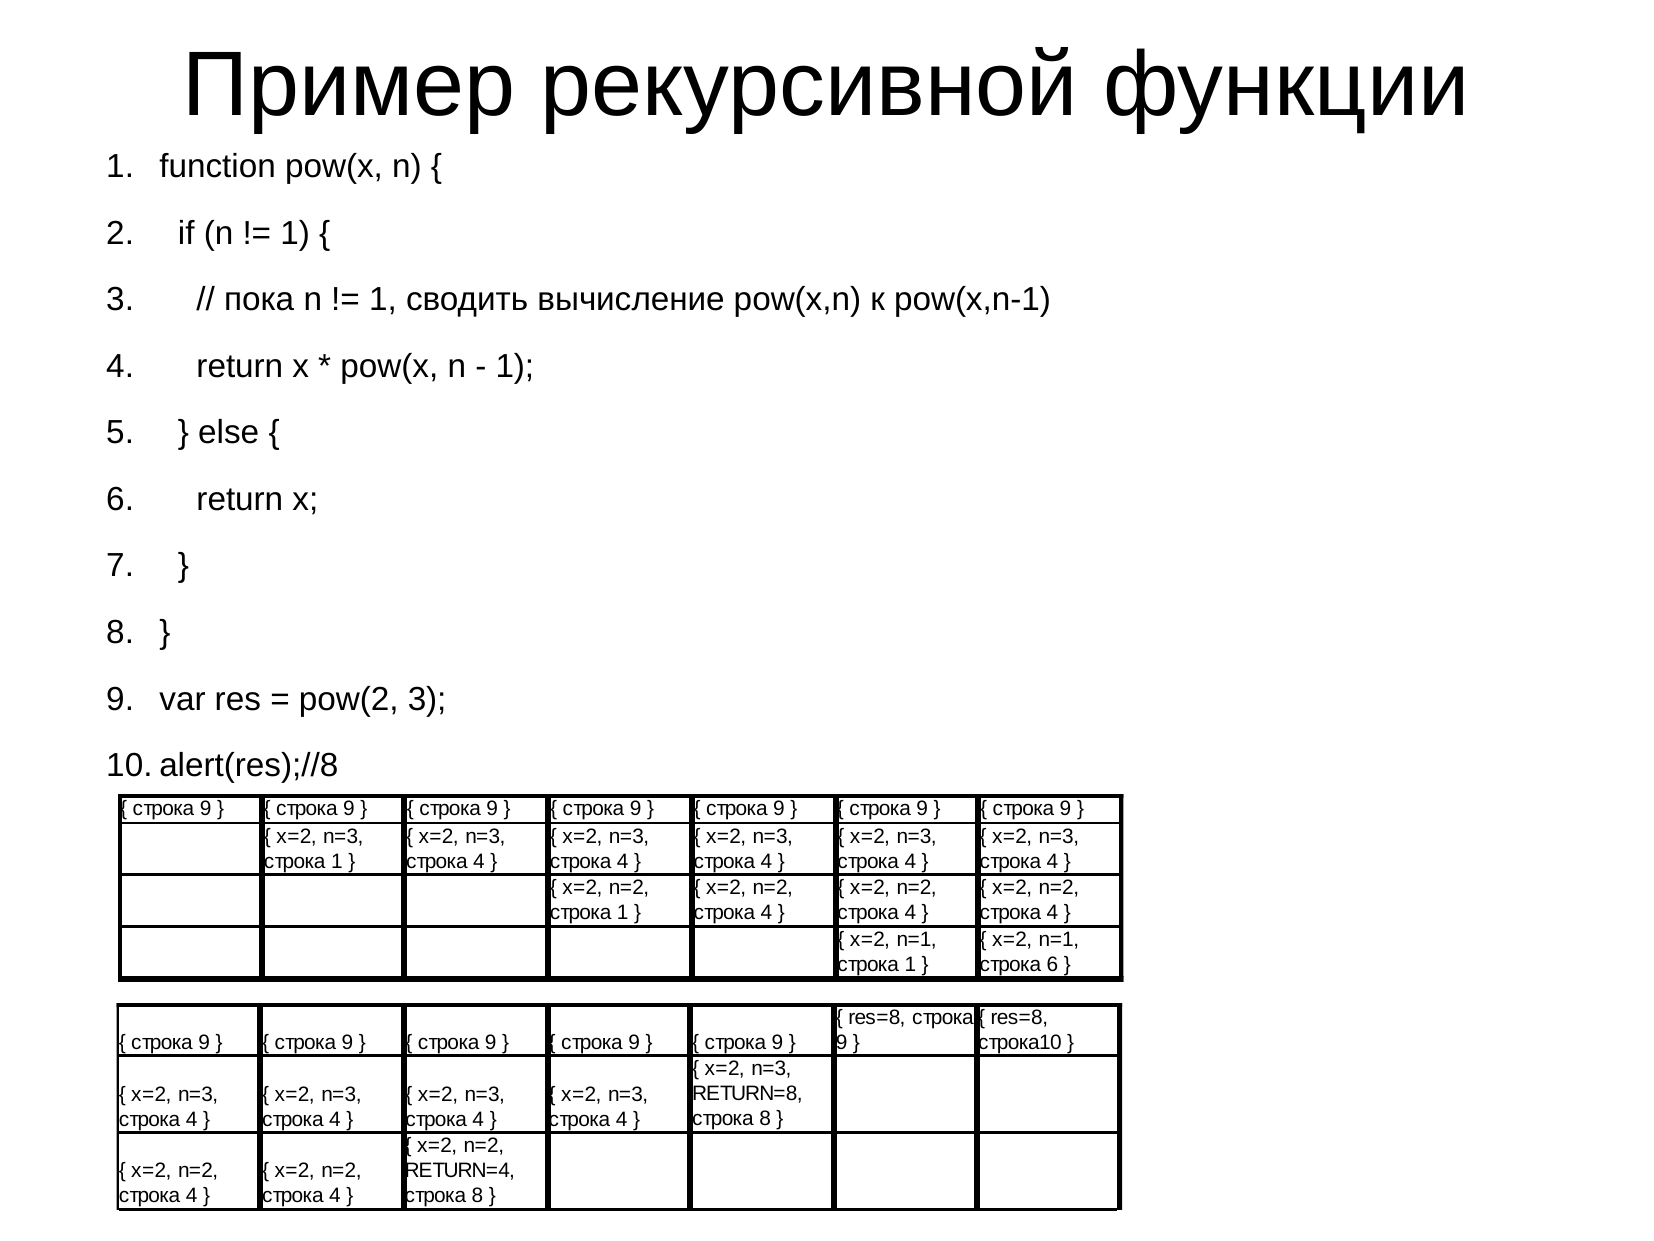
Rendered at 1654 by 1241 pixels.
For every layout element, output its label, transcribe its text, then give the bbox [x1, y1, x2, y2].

chart [116, 794, 1124, 1212]
list function pow(x, n) { if (n != 1) { // пока n != 1, сводить вычисление pow(x,n) к pow(x,n-1) return x * pow(x, n - 1); } else { return x; } } var res = pow(2, 3); alert(res);//8 [88, 147, 1577, 1114]
title Пример рекурсивной функции [82, 32, 1571, 136]
